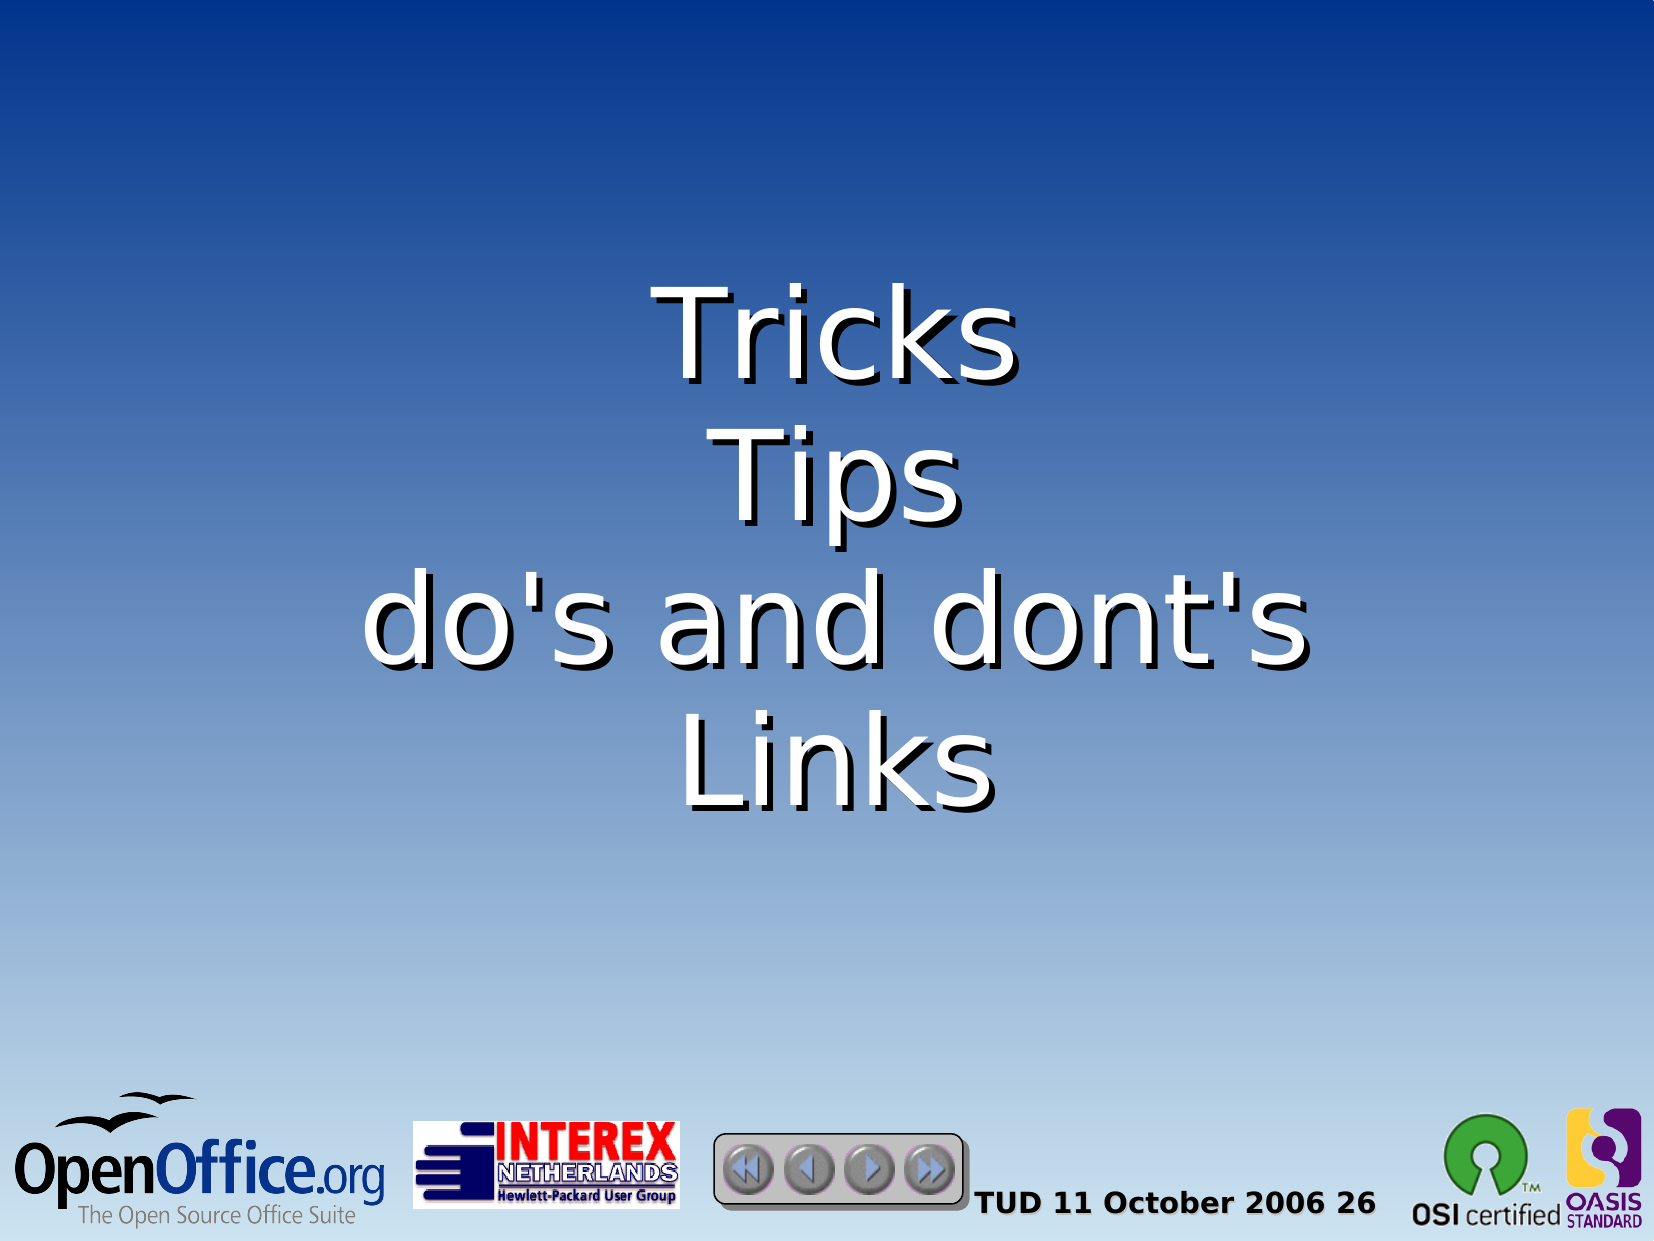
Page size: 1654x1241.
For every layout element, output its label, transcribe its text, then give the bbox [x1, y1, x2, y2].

picture [413, 1121, 680, 1209]
text_box TUD 11 October 2006 32 [980, 1181, 1506, 1241]
picture [1405, 1102, 1654, 1238]
picture [904, 1144, 955, 1195]
subtitle Tricks Tips do's and dont's Links [82, 29, 1571, 1069]
picture [844, 1144, 895, 1195]
text_box [714, 1133, 963, 1204]
picture [723, 1144, 774, 1195]
picture [15, 1092, 384, 1229]
picture [784, 1144, 835, 1195]
